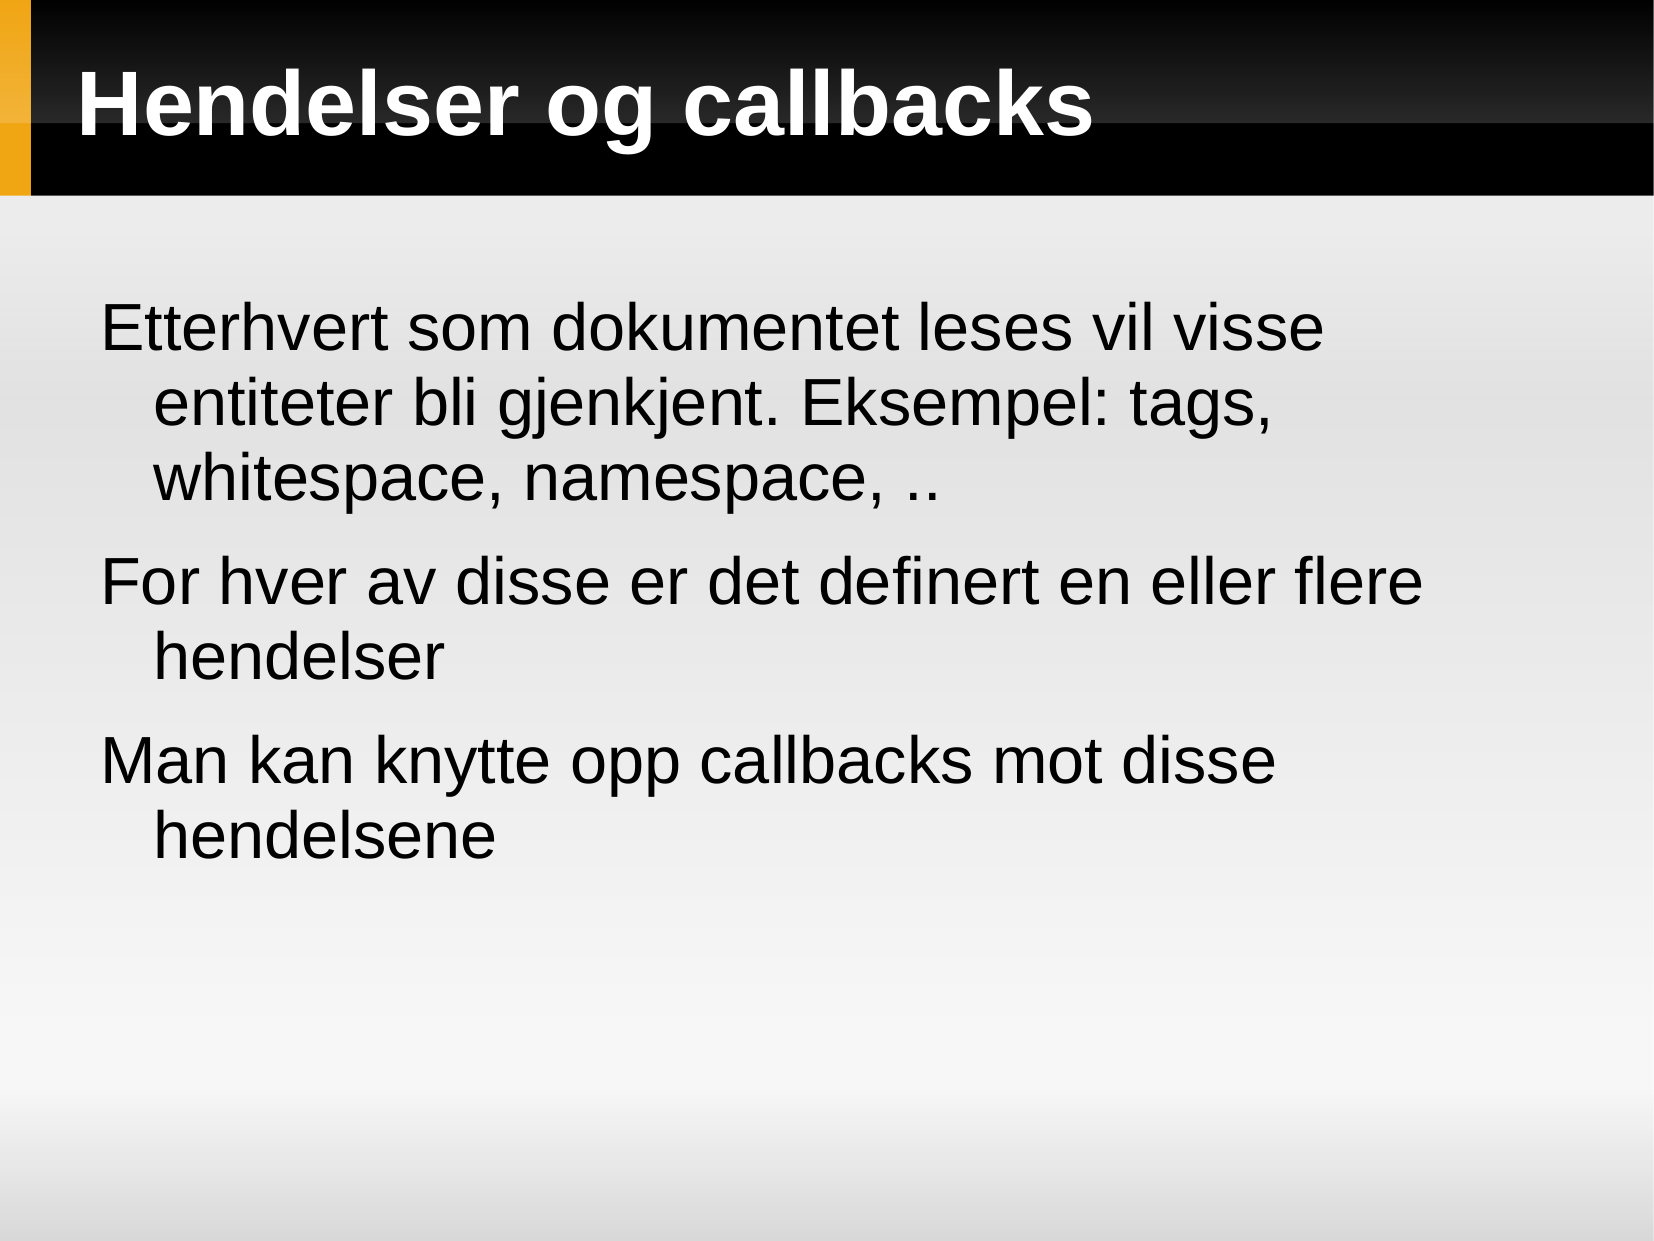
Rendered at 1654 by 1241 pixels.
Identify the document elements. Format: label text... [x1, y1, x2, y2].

list Etterhvert som dokumentet leses vil visse entiteter bli gjenkjent. Eksempel: tags, whitespace, namespace, .. For hver av disse er det definert en eller flere hendelser Man kan knytte opp callbacks mot disse hendelsene [82, 290, 1571, 1094]
title Hendelser og callbacks [76, 7, 1565, 200]
picture [0, 0, 1654, 1241]
